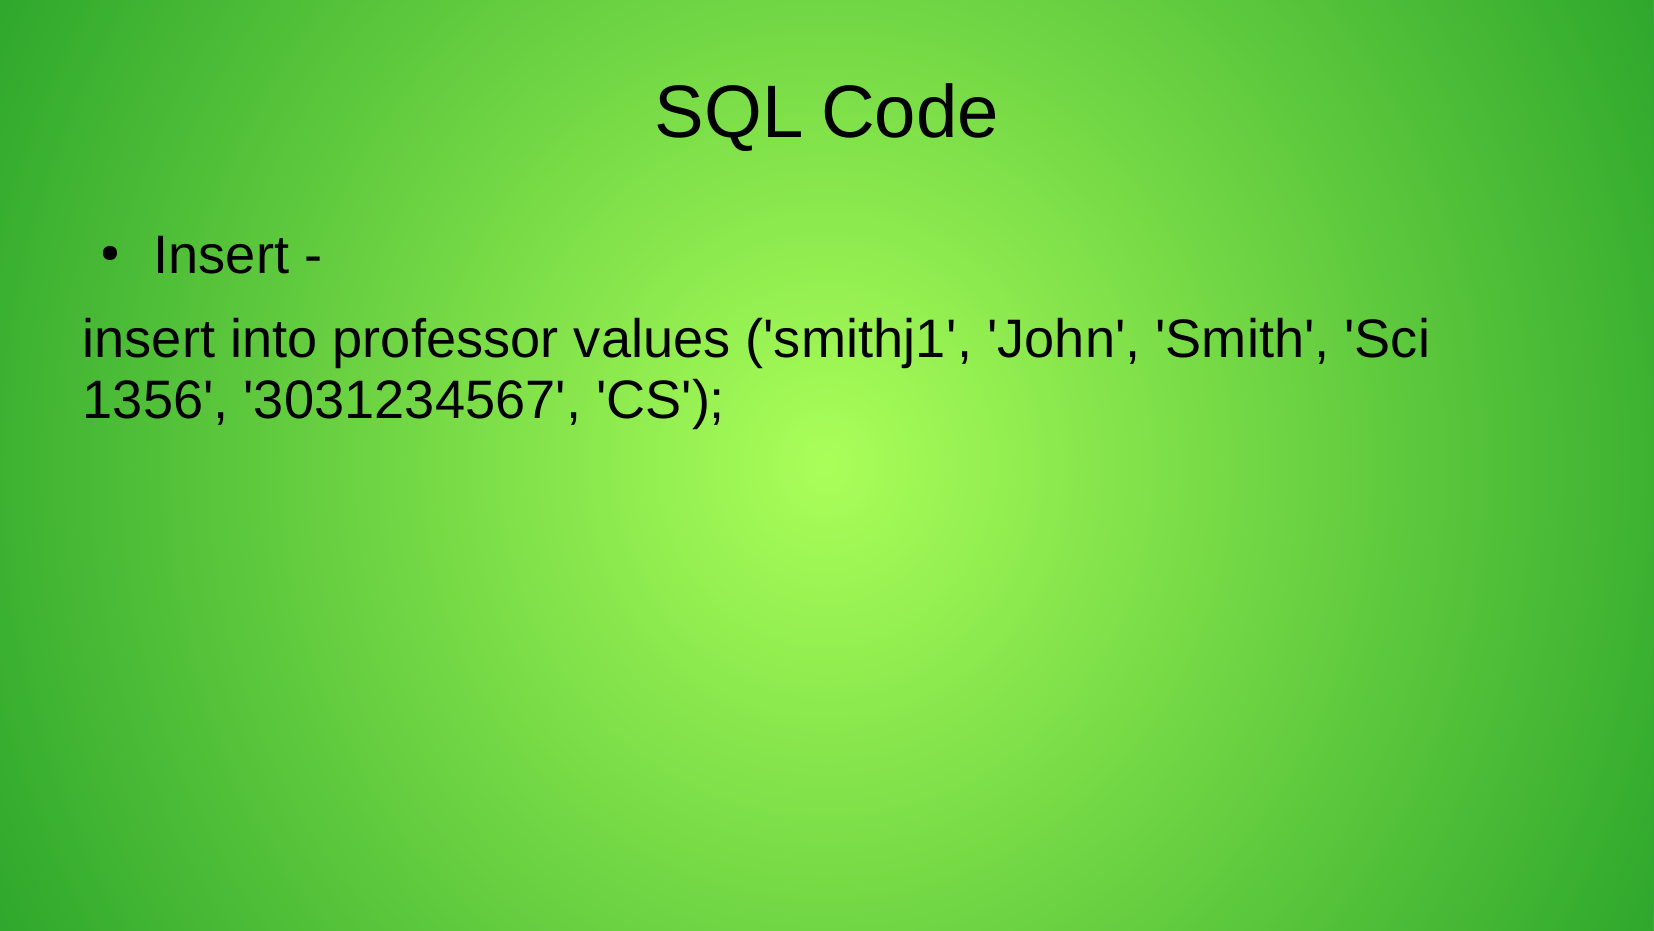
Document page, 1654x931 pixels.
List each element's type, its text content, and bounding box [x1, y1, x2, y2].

list Insert - insert into professor values ('smithj1', 'John', 'Smith', 'Sci 1356', '3031234567', 'CS'); [82, 224, 1571, 764]
title SQL Code [82, 35, 1571, 189]
